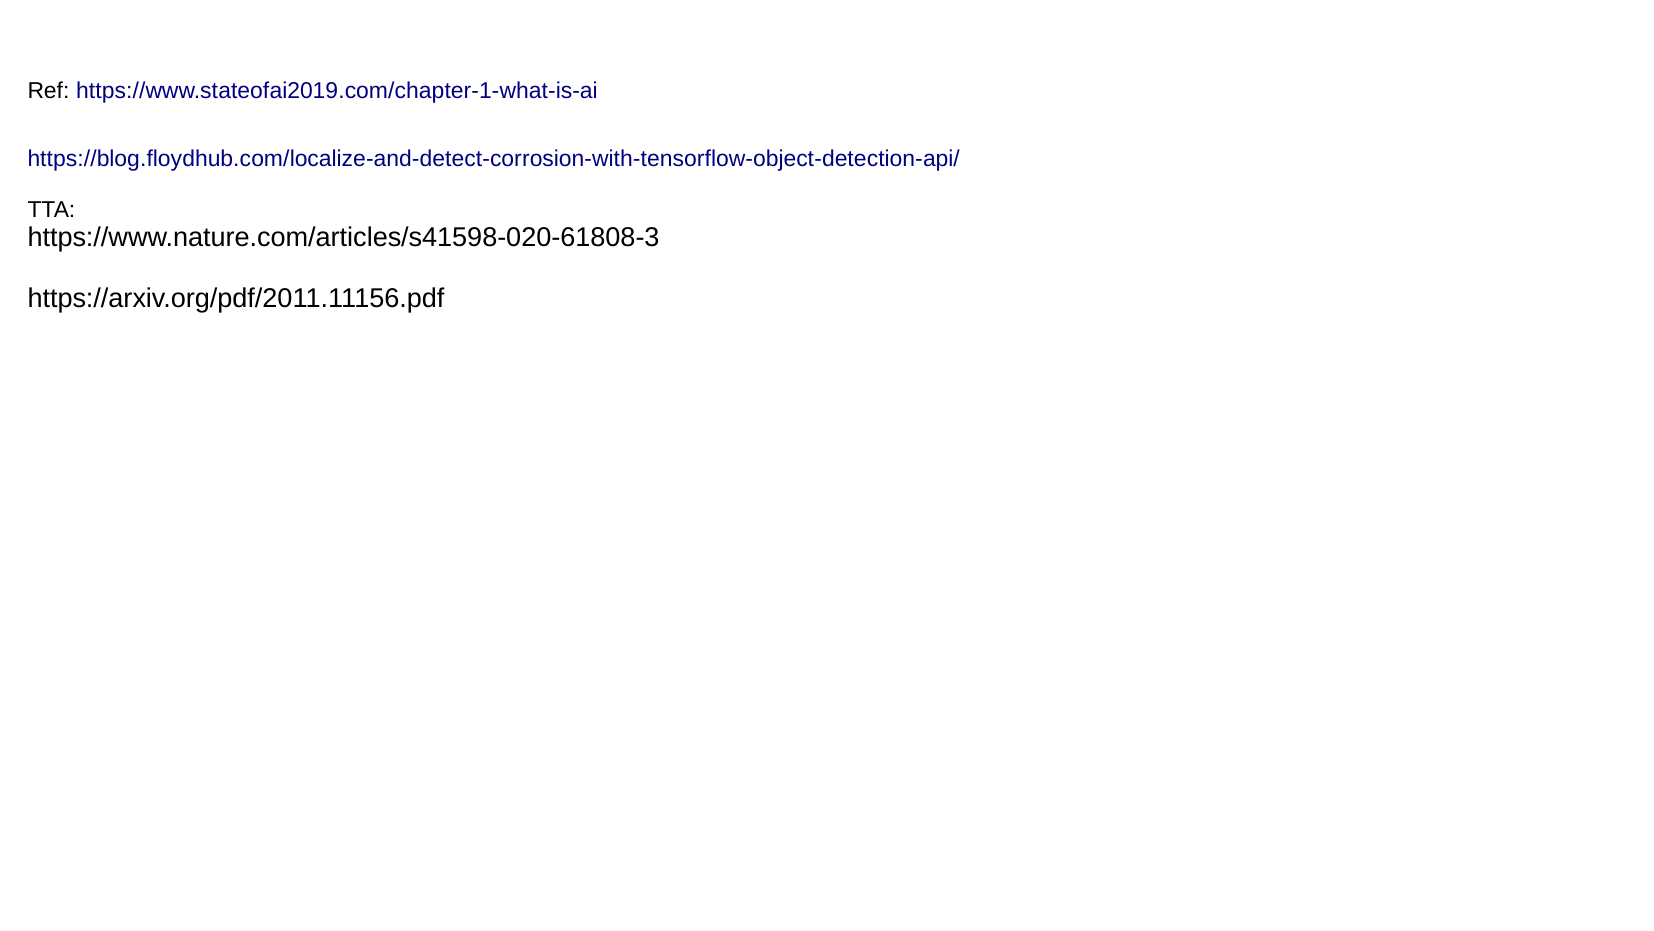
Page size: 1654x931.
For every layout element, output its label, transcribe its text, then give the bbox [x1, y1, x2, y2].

text_box Ref: https://www.stateofai2019.com/chapter-1-what-is-ai https://blog.floydhub.com/localize-and-detect-corrosion-with-tensorflow-object-detection-api/ TTA: https://www.nature.com/articles/s41598-020-61808-3 https://arxiv.org/pdf/2011.11156.pdf [12, 70, 983, 351]
